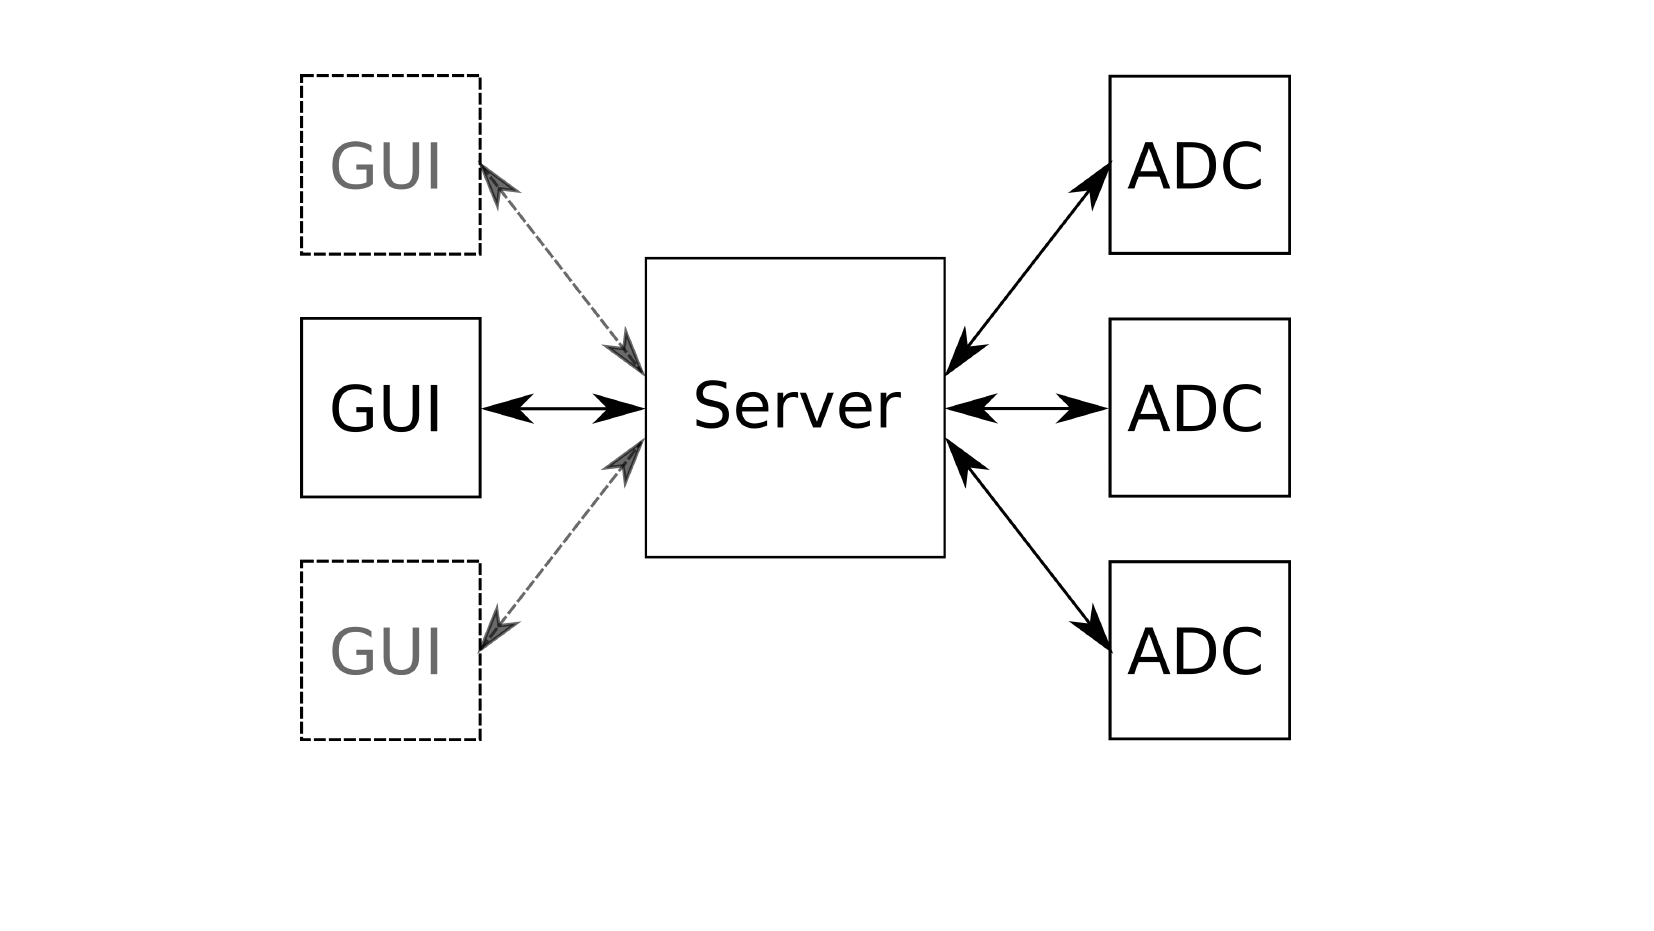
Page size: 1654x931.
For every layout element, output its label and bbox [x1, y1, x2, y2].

picture [300, 74, 1291, 741]
